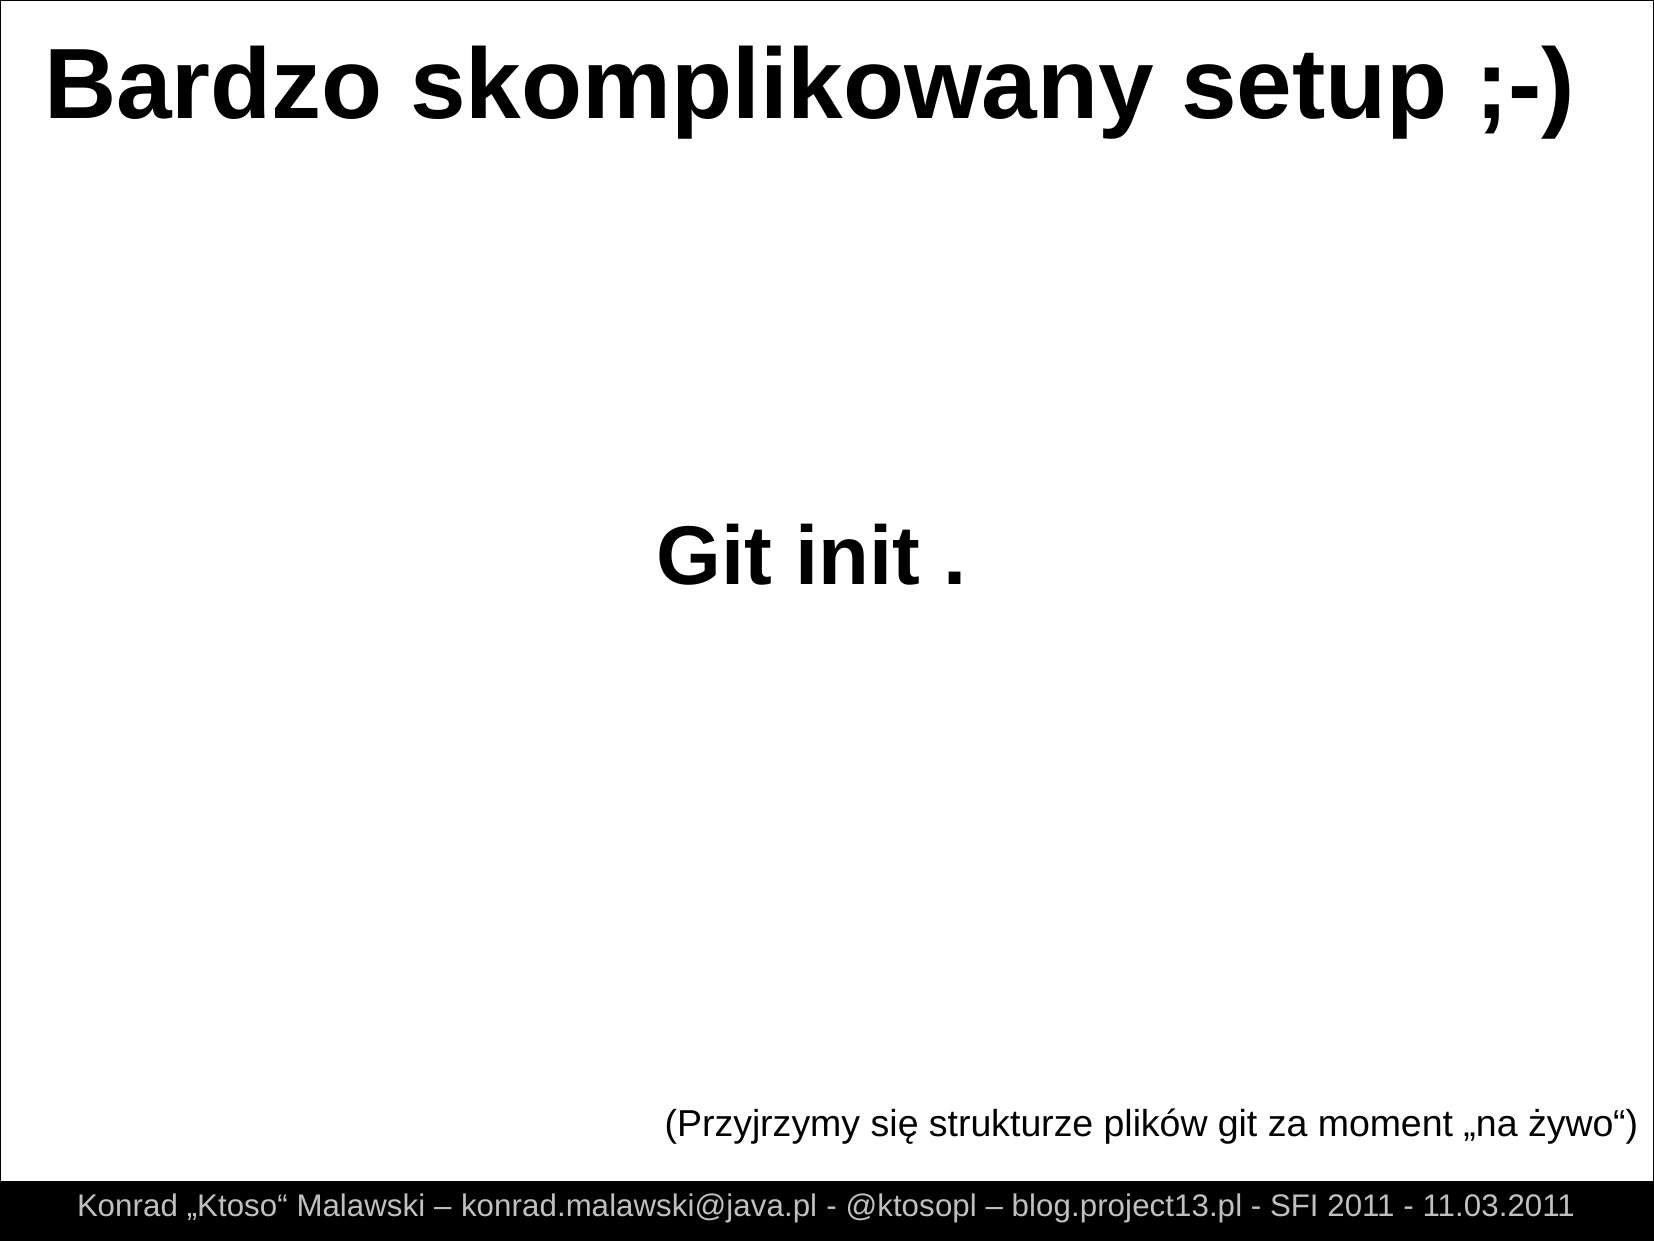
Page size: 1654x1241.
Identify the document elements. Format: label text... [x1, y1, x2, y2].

text_box Git init . [177, 501, 1447, 610]
text_box (Przyjrzymy się strukturze plików git za moment „na żywo“) [88, 1094, 1654, 1152]
text_box Bardzo skomplikowany setup ;-) [29, 21, 1625, 148]
text_box Konrad „Ktoso“ Malawski – konrad.malawski@java.pl - @ktosopl – blog.project13.pl - SFI 2011 - 11.03.2011 [0, 1181, 1654, 1238]
